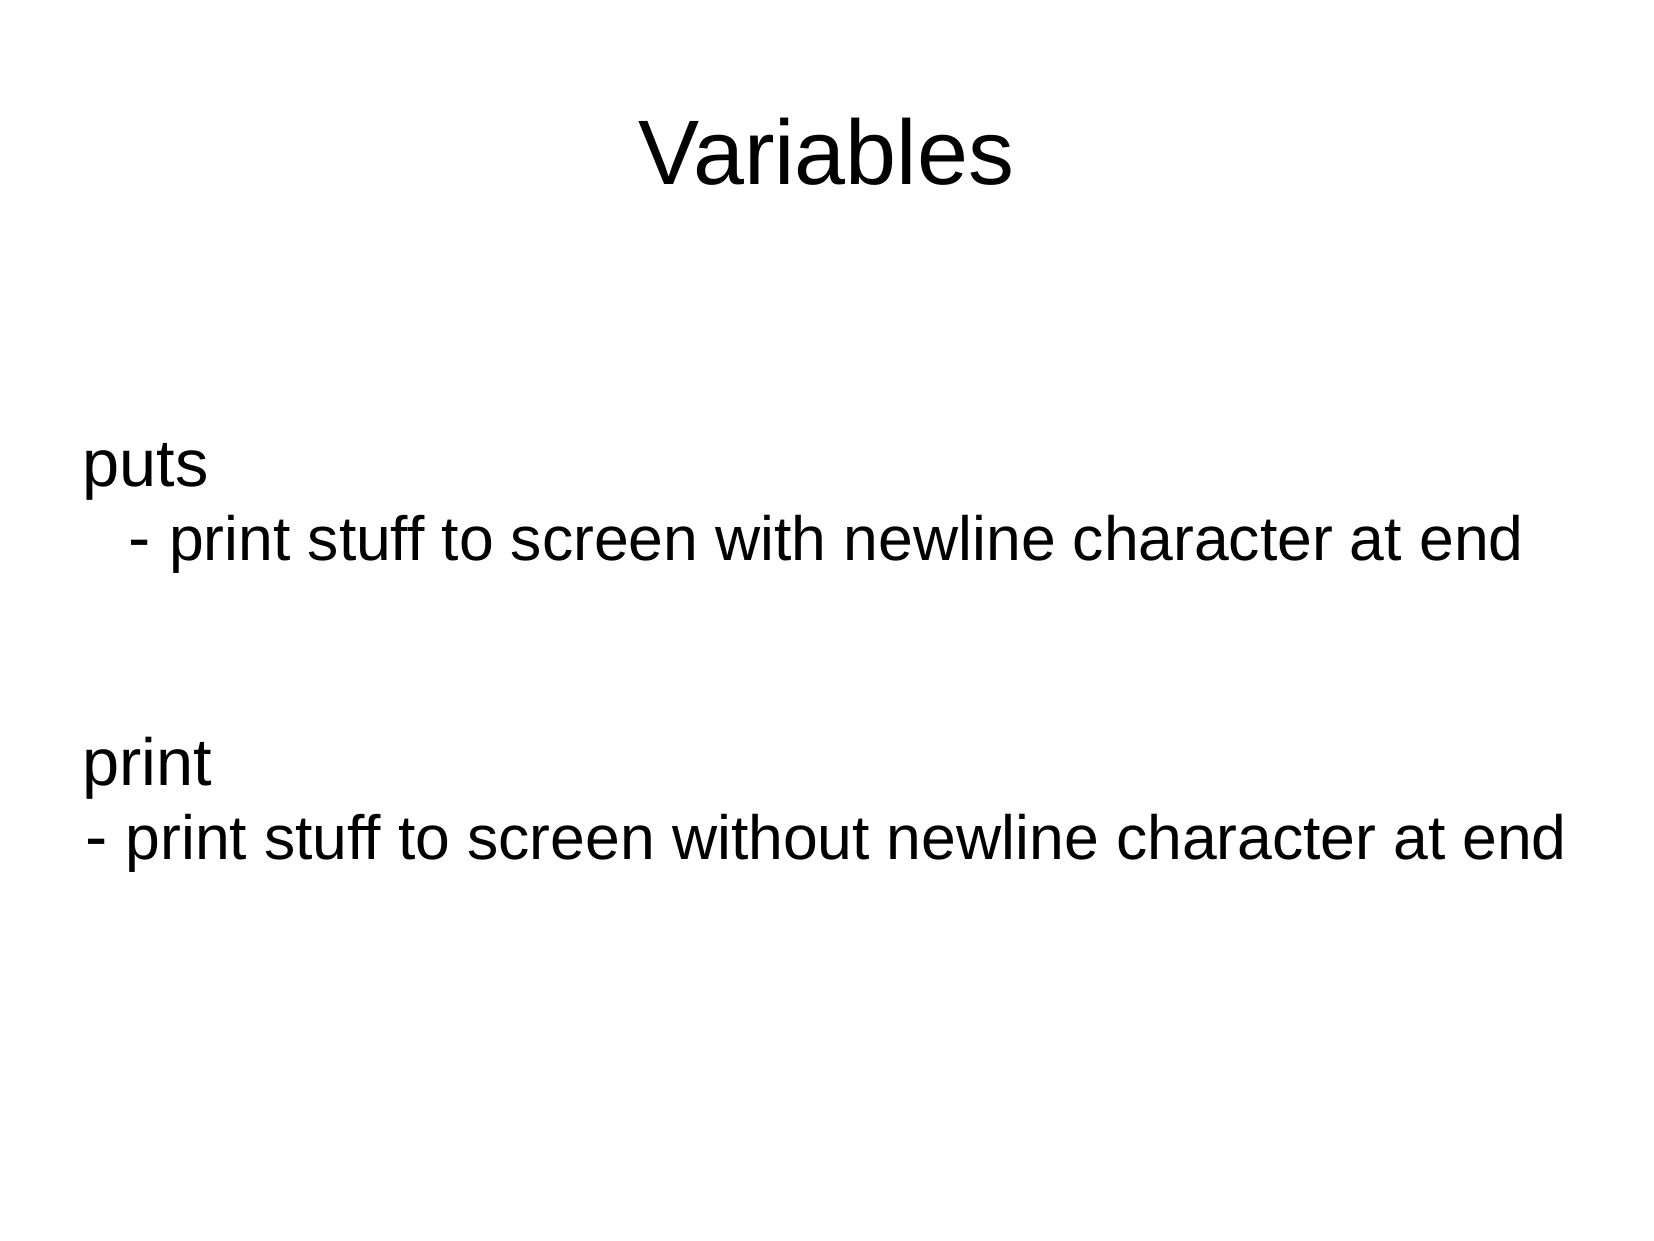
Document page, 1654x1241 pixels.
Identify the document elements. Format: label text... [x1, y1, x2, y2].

title Variables [82, 49, 1571, 257]
subtitle puts - print stuff to screen with newline character at end print - print stuff to screen without newline character at end [82, 290, 1571, 1010]
